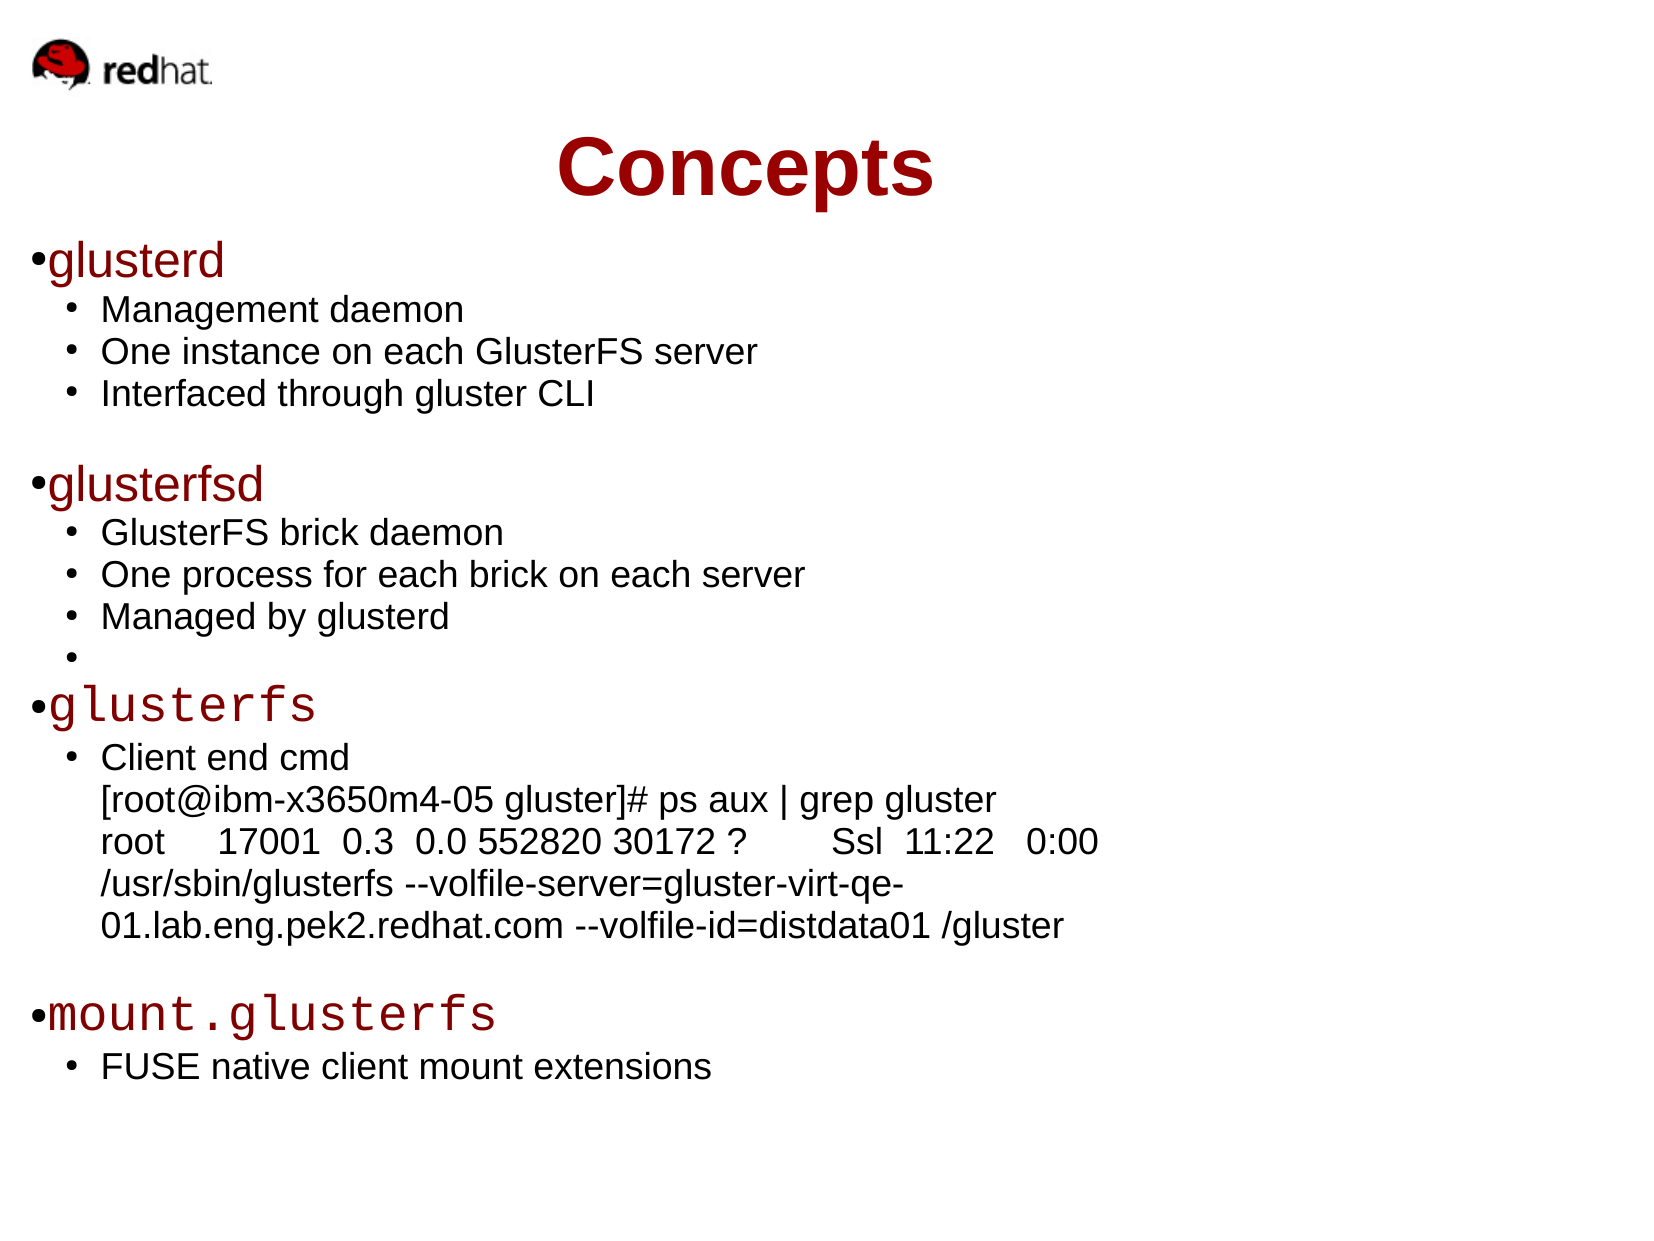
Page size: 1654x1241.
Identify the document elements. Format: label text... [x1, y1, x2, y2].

text_box glusterd Management daemon One instance on each GlusterFS server Interfaced through gluster CLI glusterfsd GlusterFS brick daemon One process for each brick on each server Managed by glusterd glusterfs Client end cmd [root@ibm-x3650m4-05 gluster]# ps aux | grep gluster root 17001 0.3 0.0 552820 30172 ? Ssl 11:22 0:00 /usr/sbin/glusterfs --volfile-server=gluster-virt-qe-01.lab.eng.pek2.redhat.com --volfile-id=distdata01 /gluster mount.glusterfs FUSE native client mount extensions [15, 225, 1246, 1236]
text_box Concepts [150, 112, 1313, 226]
picture [31, 37, 212, 98]
